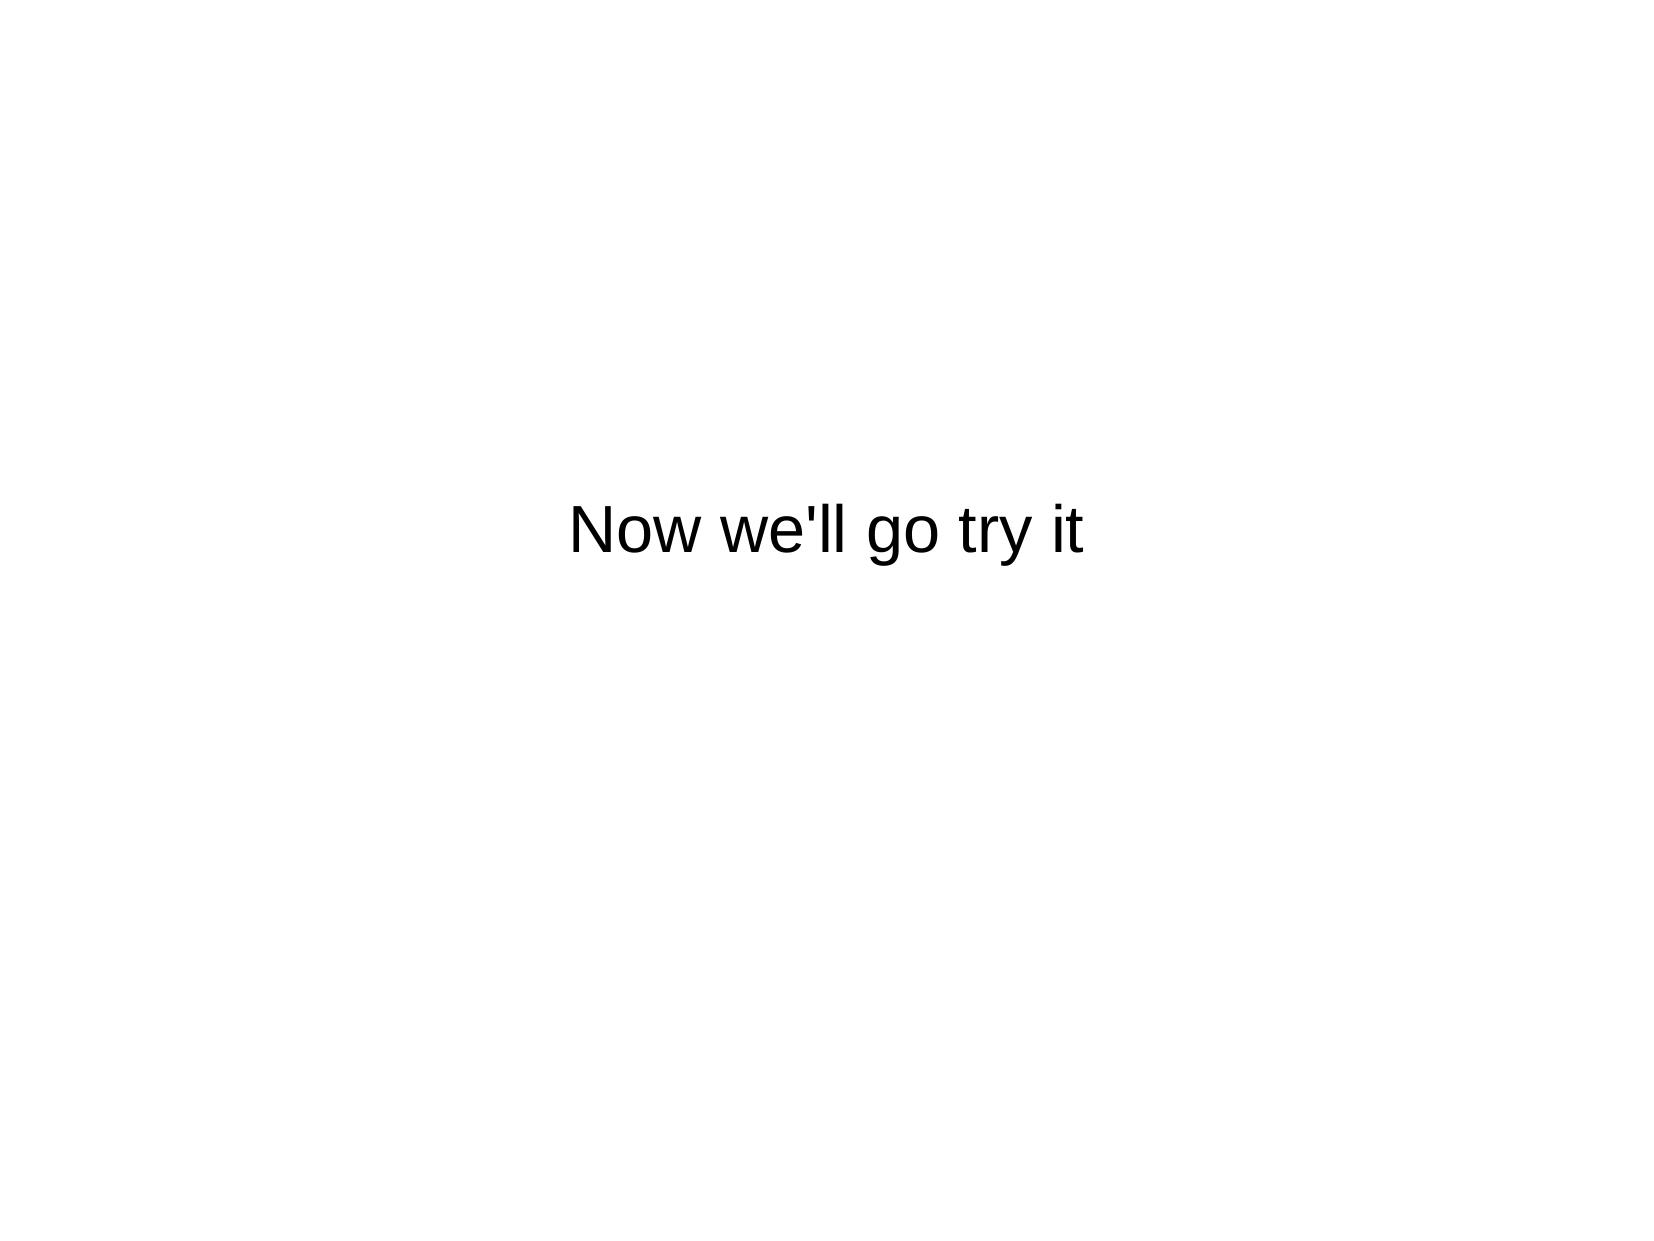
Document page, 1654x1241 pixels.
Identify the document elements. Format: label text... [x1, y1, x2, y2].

subtitle Now we'll go try it [82, 49, 1571, 1010]
